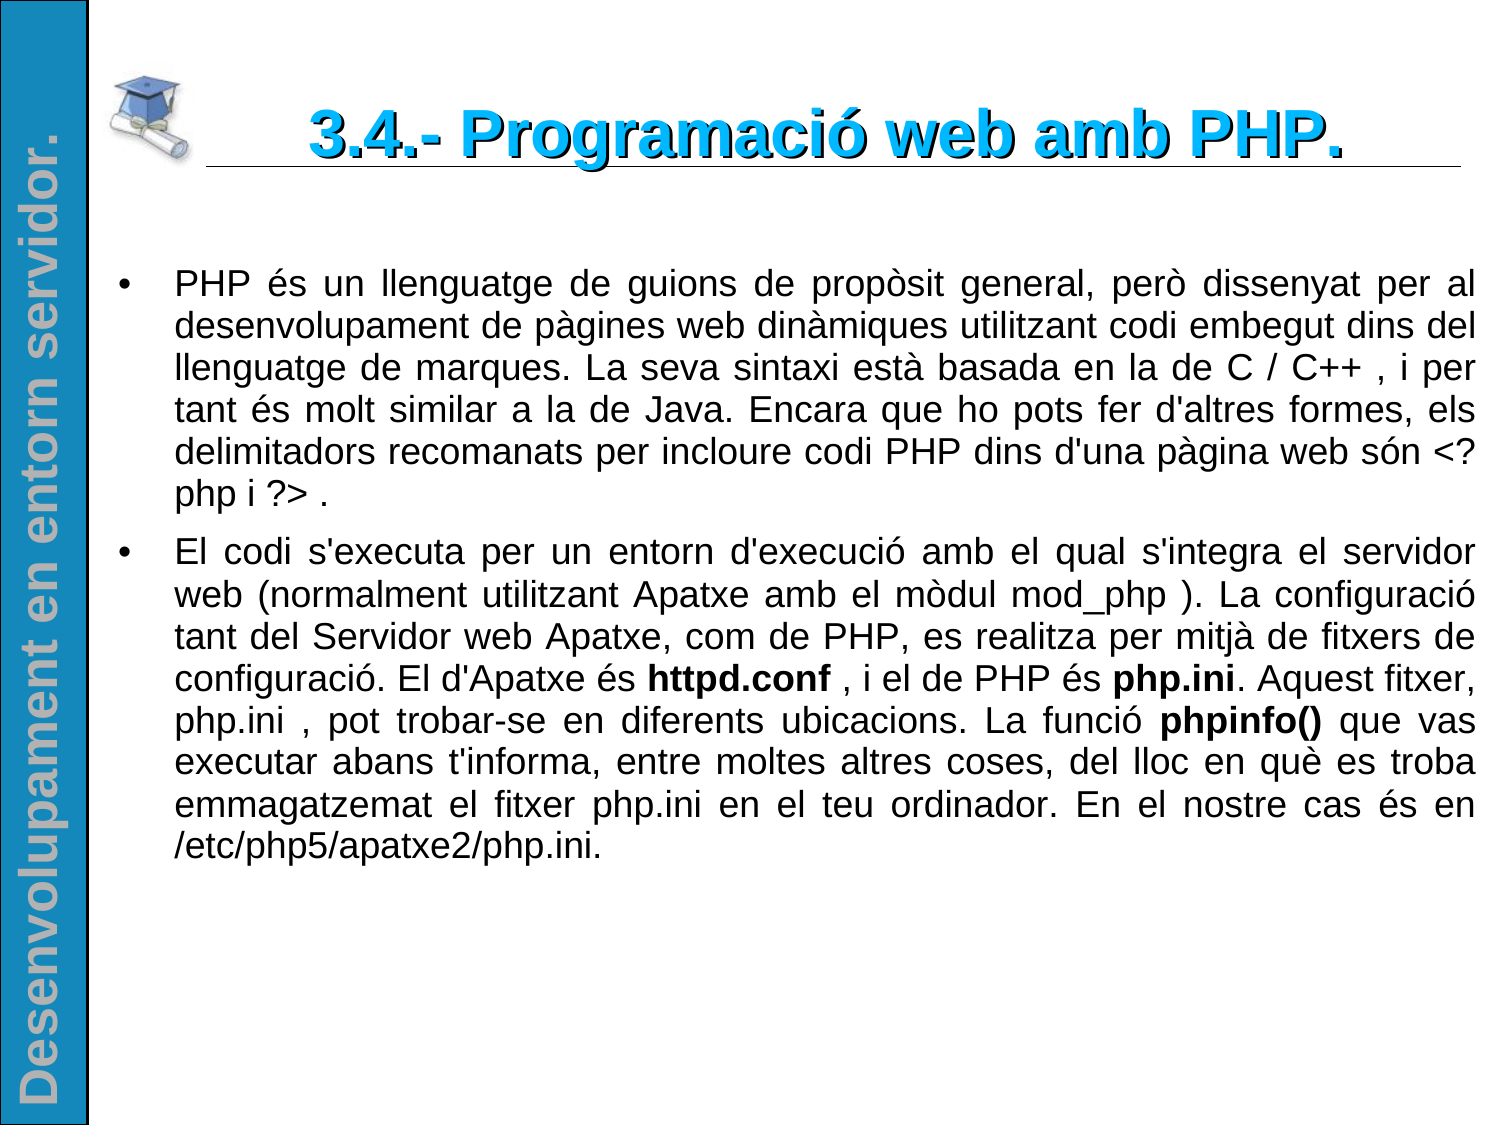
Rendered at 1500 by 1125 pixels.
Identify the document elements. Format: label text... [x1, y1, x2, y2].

list PHP és un llenguatge de guions de propòsit general, però dissenyat per al desenvolupament de pàgines web dinàmiques utilitzant codi embegut dins del llenguatge de marques. La seva sintaxi està basada en la de C / C++ , i per tant és molt similar a la de Java. Encara que ho pots fer d'altres formes, els delimitadors recomanats per incloure codi PHP dins d'una pàgina web són <?php i ?> . El codi s'executa per un entorn d'execució amb el qual s'integra el servidor web (normalment utilitzant Apatxe amb el mòdul mod_php ). La configuració tant del Servidor web Apatxe, com de PHP, es realitza per mitjà de fitxers de configuració. El d'Apatxe és httpd.conf , i el de PHP és php.ini. Aquest fitxer, php.ini , pot trobar-se en diferents ubicacions. La funció phpinfo() que vas executar abans t'informa, entre moltes altres coses, del lloc en què es troba emmagatzemat el fitxer php.ini en el teu ordinador. En el nostre cas és en /etc/php5/apatxe2/php.ini. [118, 262, 1477, 1006]
title 3.4.- Programació web amb PHP. [206, 88, 1447, 178]
picture [93, 61, 206, 174]
